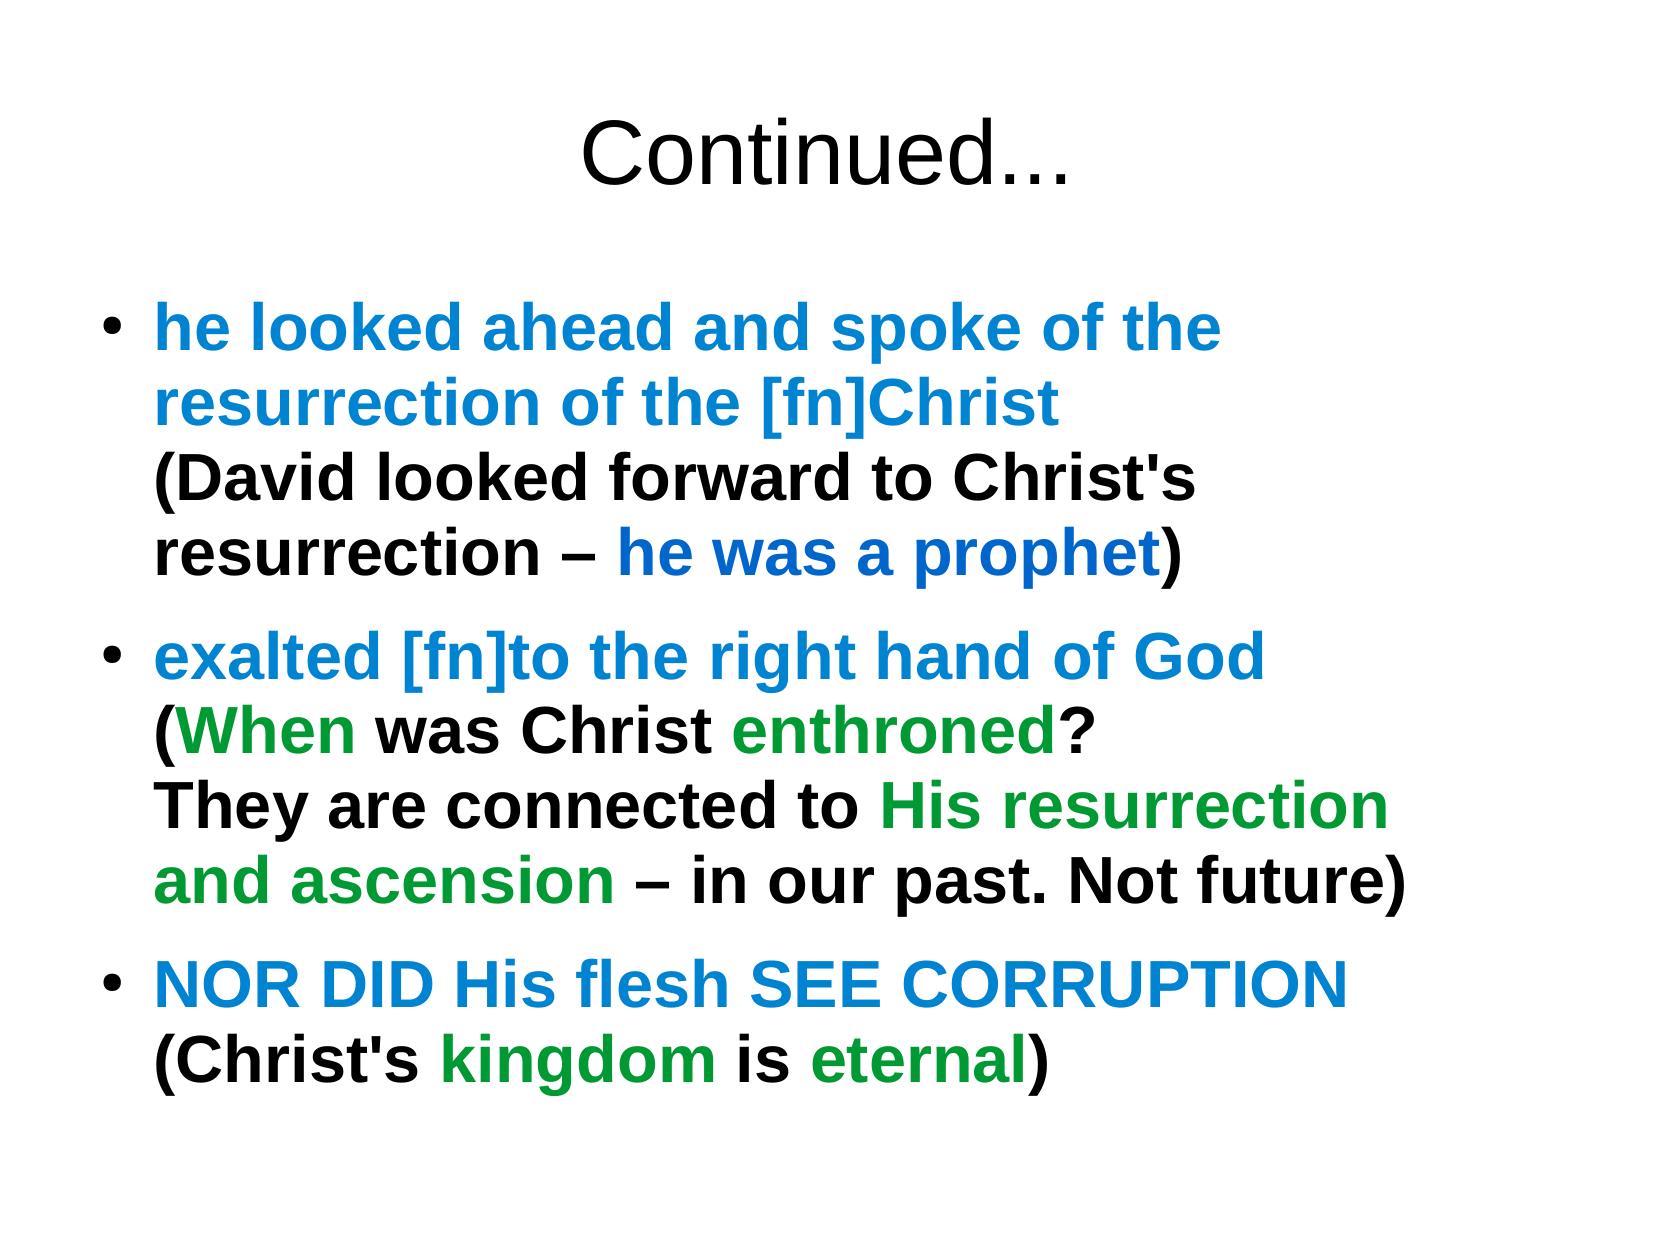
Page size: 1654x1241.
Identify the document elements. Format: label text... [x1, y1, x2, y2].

title Continued... [82, 49, 1571, 257]
list he looked ahead and spoke of the resurrection of the [fn]Christ (David looked forward to Christ's resurrection – he was a prophet) exalted [fn]to the right hand of God (When was Christ enthroned? They are connected to His resurrection and ascension – in our past. Not future) NOR DID His flesh SEE CORRUPTION (Christ's kingdom is eternal) [82, 290, 1571, 1109]
